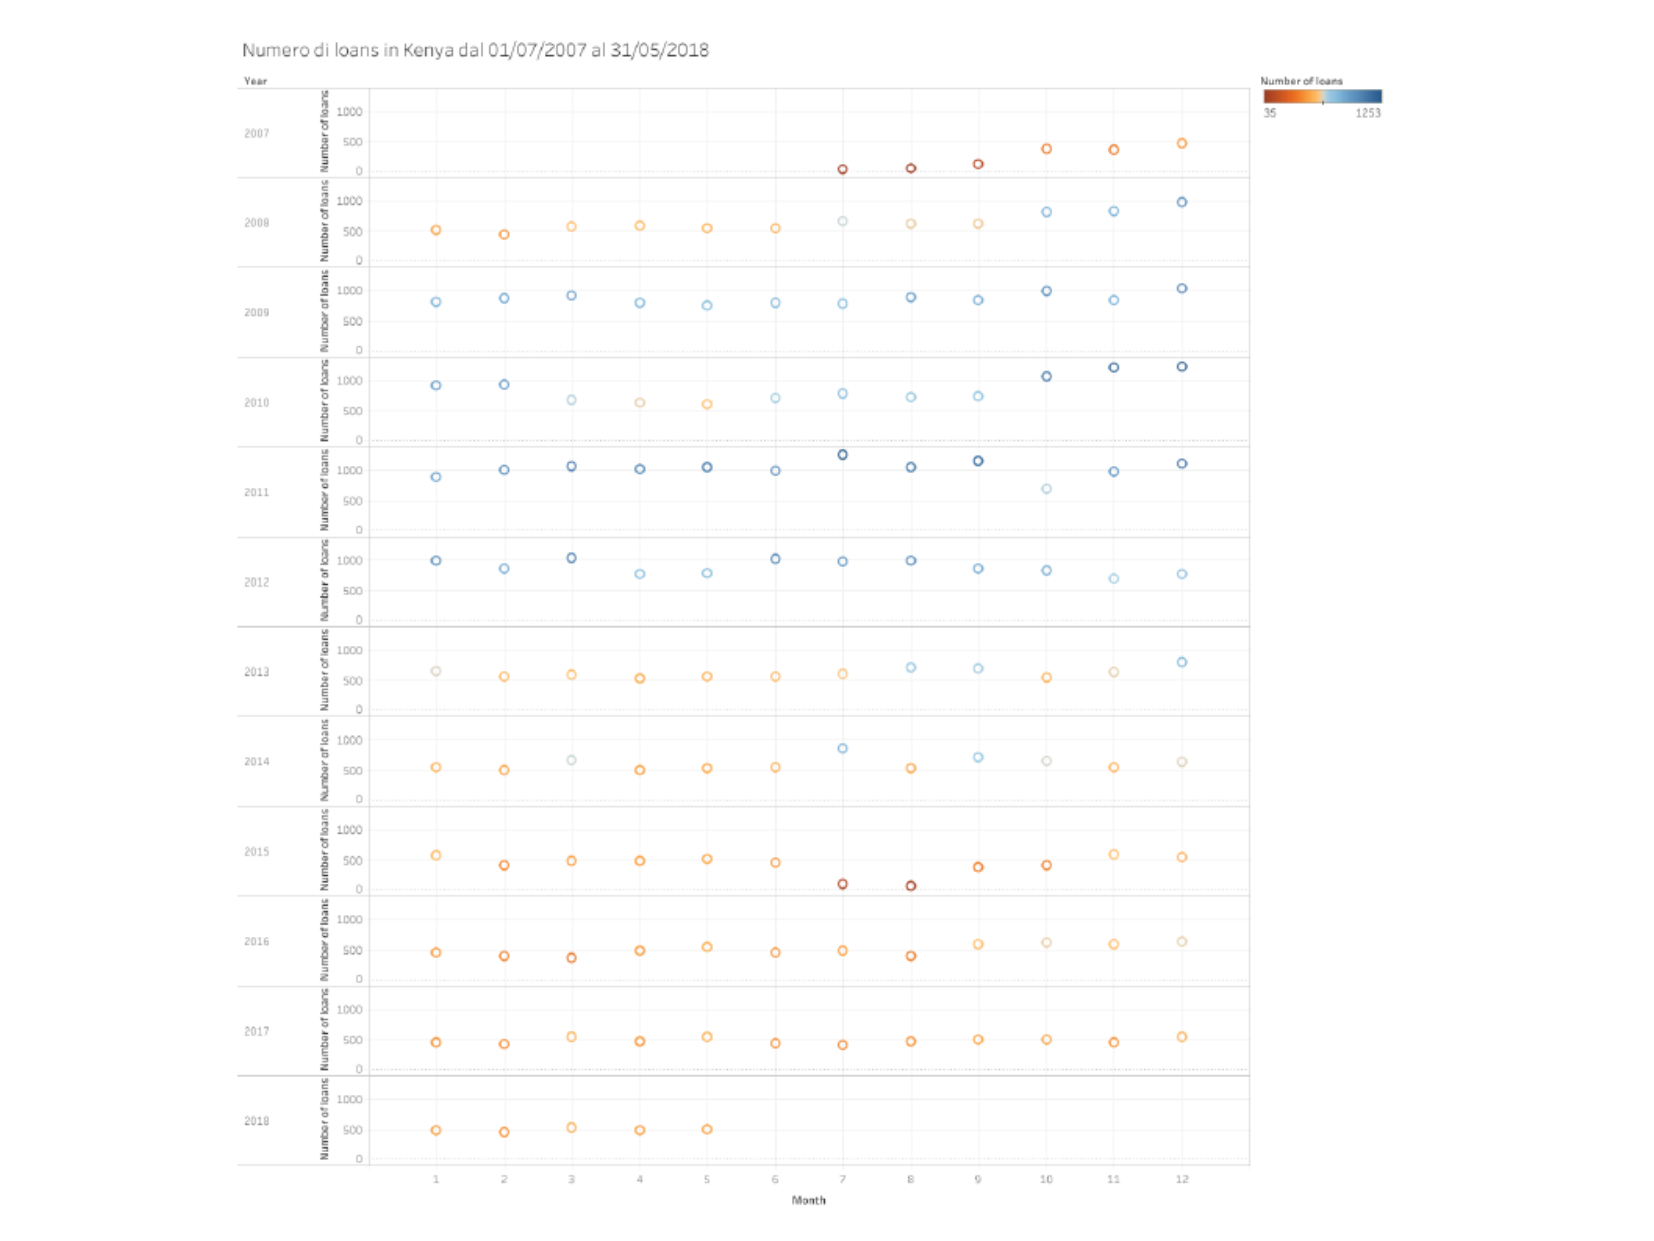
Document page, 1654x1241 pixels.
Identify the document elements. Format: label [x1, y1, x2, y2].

picture [197, 27, 1457, 1213]
